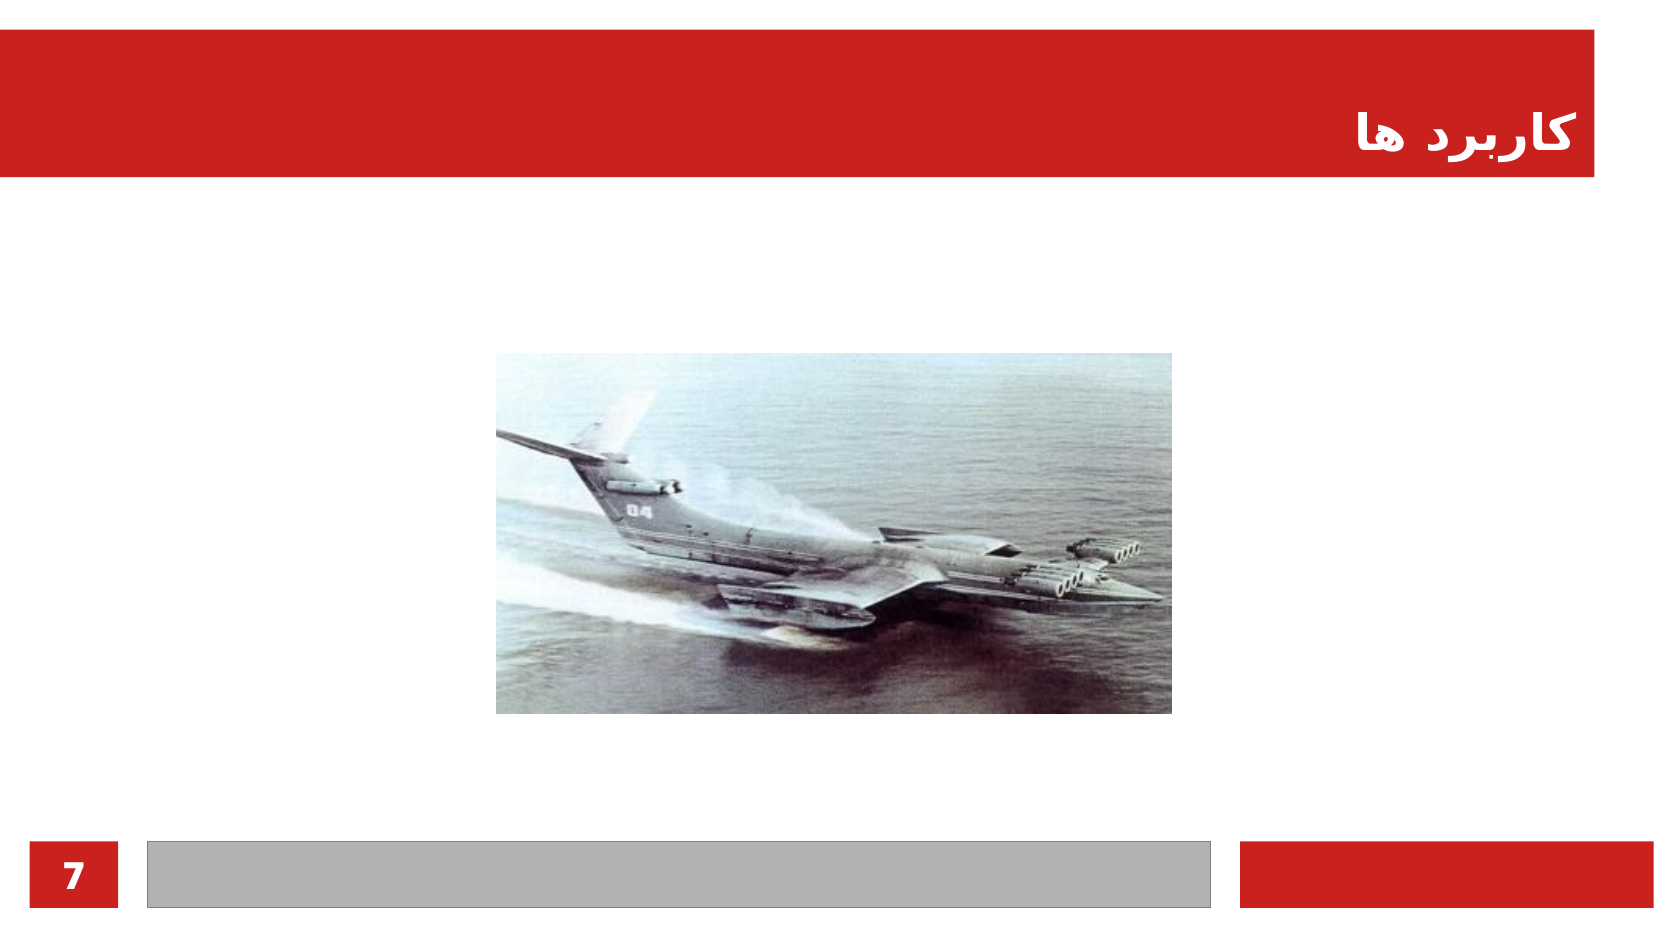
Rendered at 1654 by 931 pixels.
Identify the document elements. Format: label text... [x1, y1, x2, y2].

title کاربرد ها [59, 44, 1595, 163]
picture [496, 353, 1172, 715]
